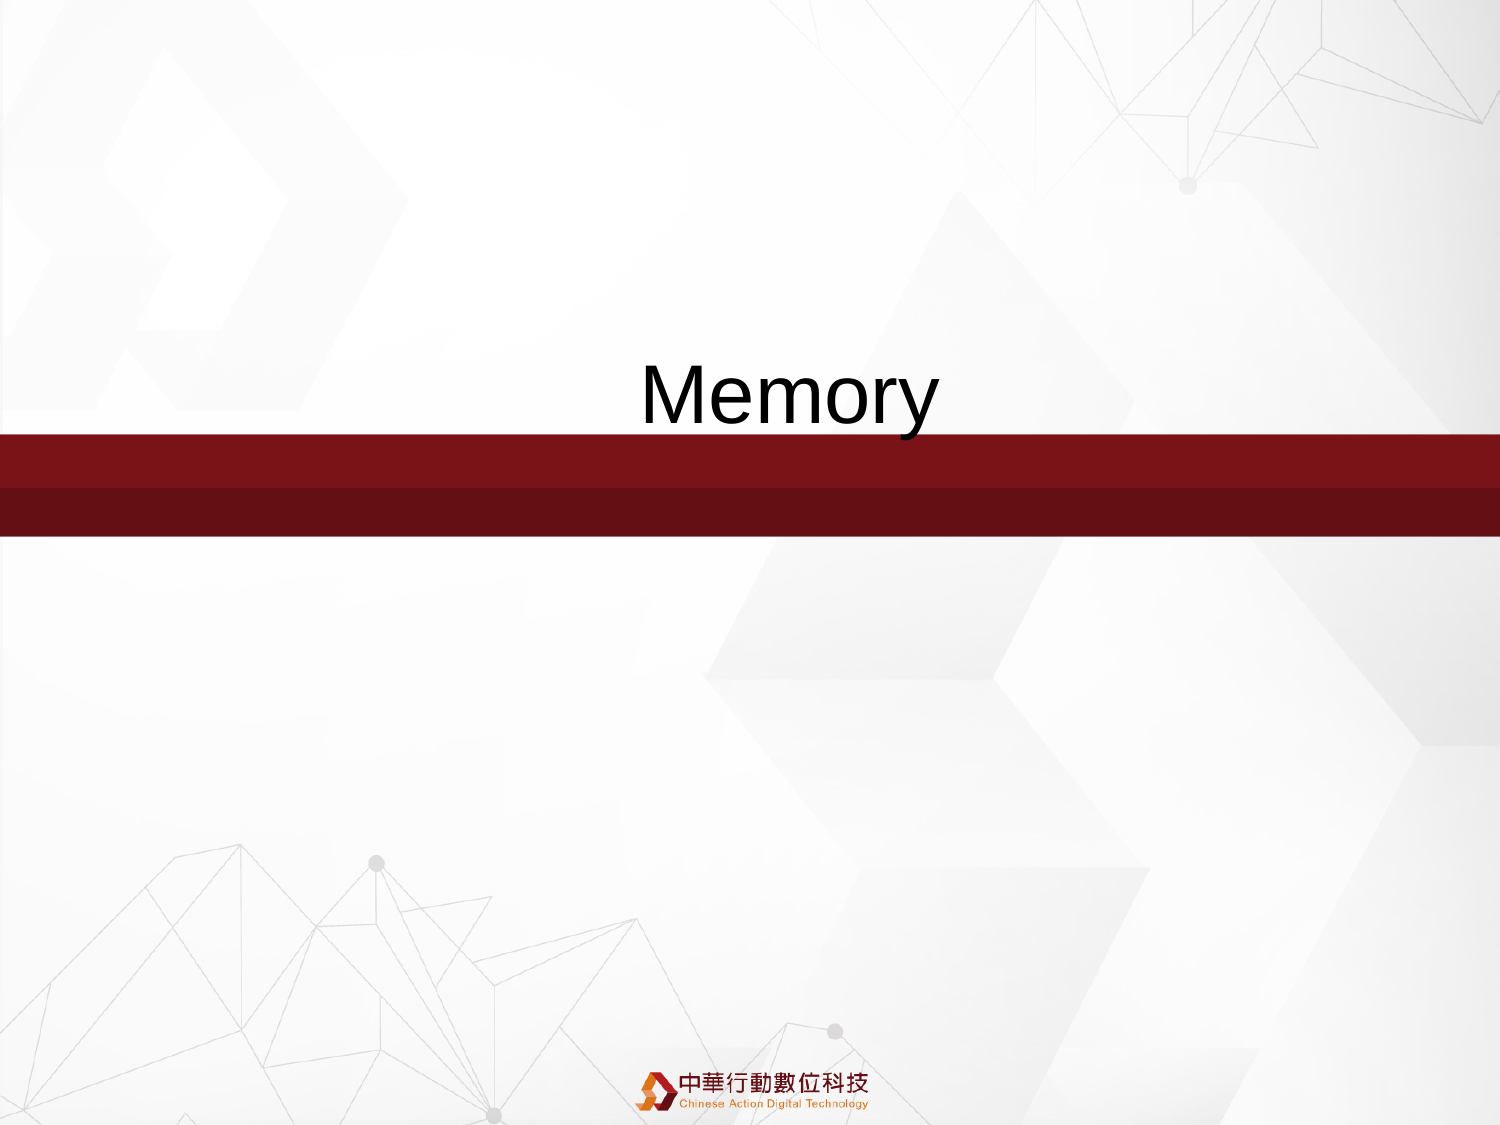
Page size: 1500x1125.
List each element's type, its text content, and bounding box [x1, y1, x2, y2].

title Memory [149, 332, 1401, 621]
picture [0, 0, 1500, 1125]
